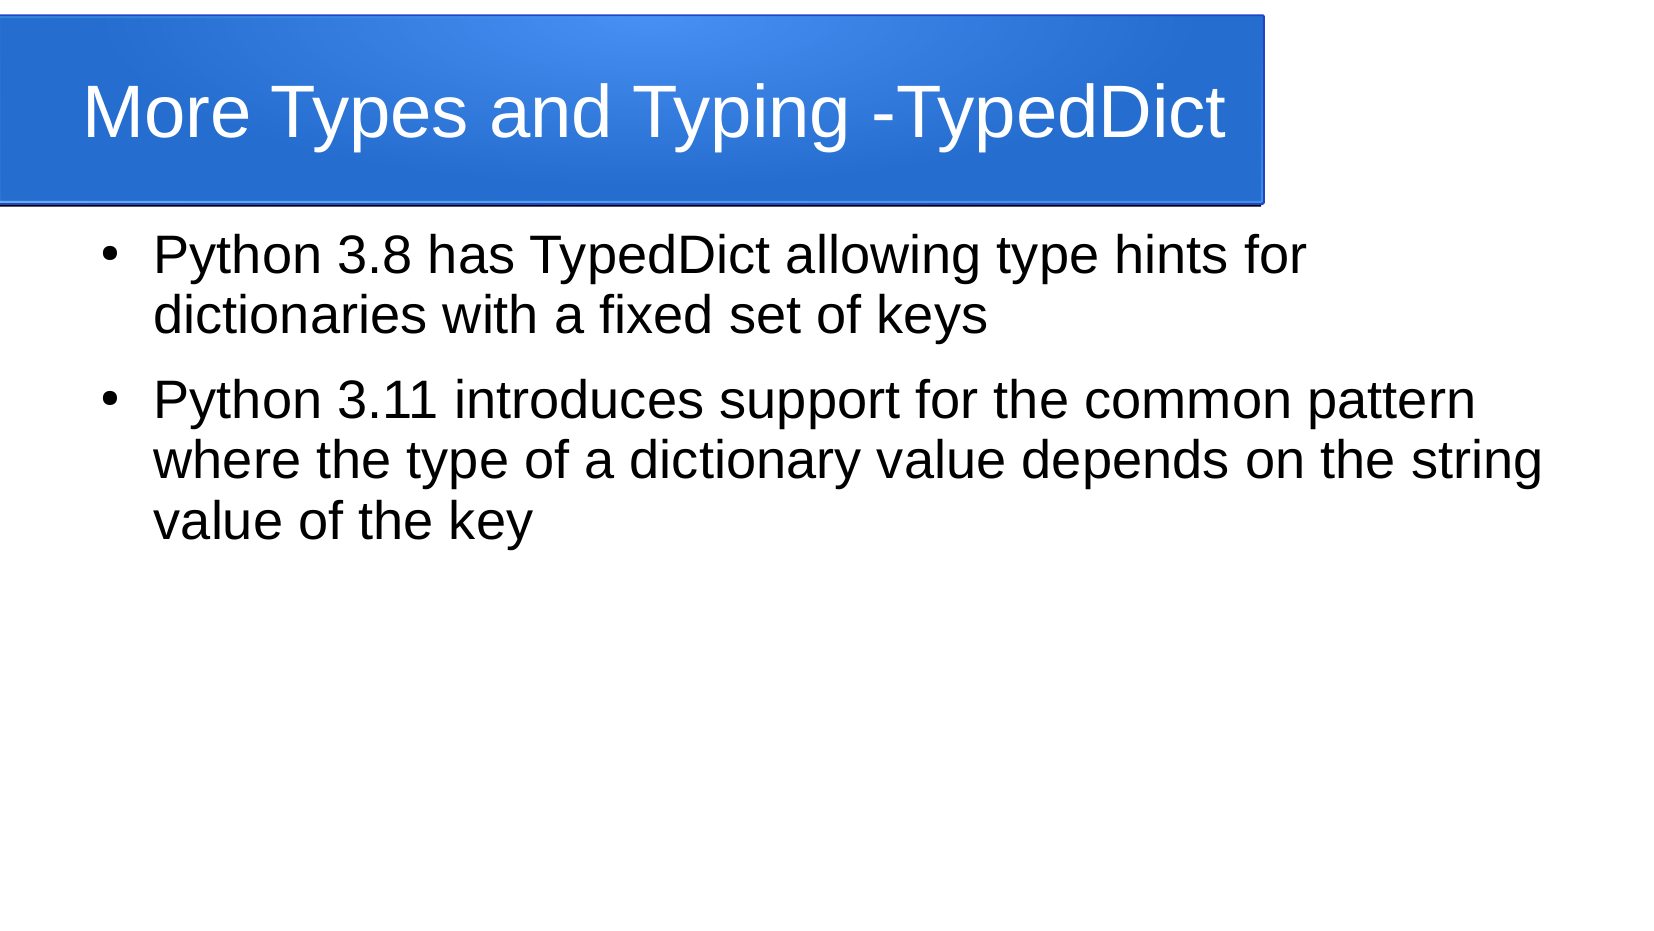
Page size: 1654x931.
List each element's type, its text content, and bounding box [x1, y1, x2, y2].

title More Types and Typing -TypedDict [82, 35, 1235, 189]
list Python 3.8 has TypedDict allowing type hints for dictionaries with a fixed set of keys Python 3.11 introduces support for the common pattern where the type of a dictionary value depends on the string value of the key [82, 224, 1571, 856]
